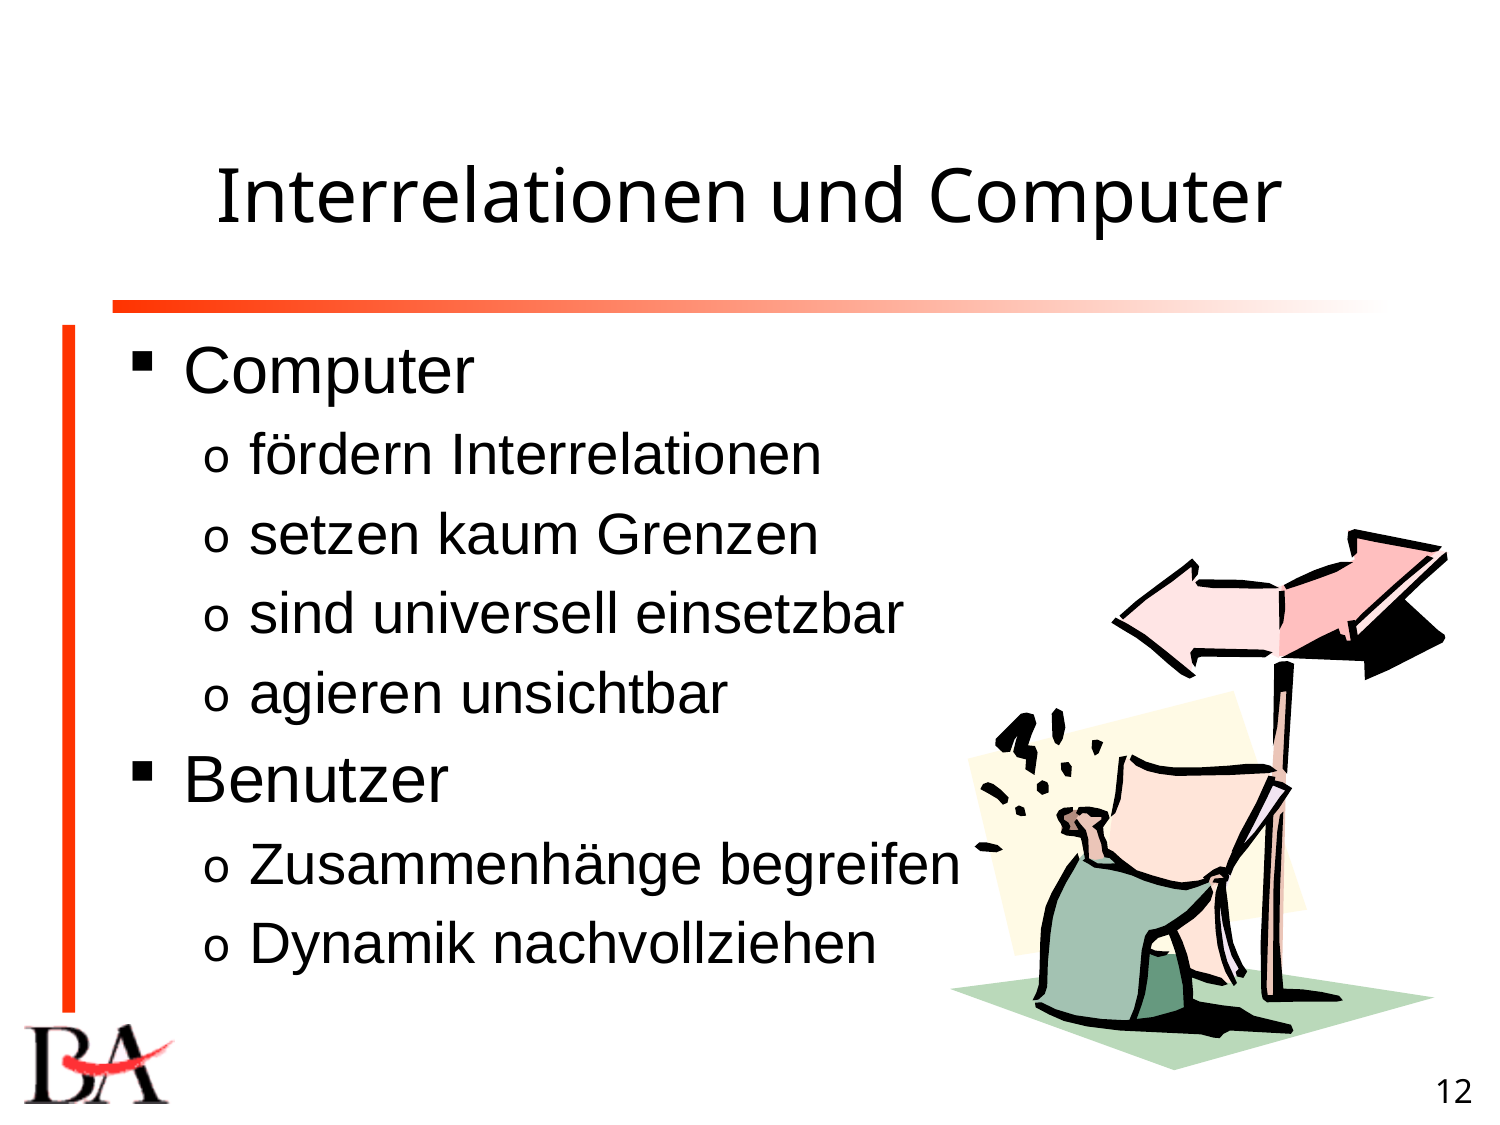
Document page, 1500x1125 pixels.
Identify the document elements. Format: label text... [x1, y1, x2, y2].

picture [950, 525, 1454, 1075]
title Interrelationen und Computer [112, 99, 1388, 288]
picture [24, 1024, 175, 1104]
list Computer fördern Interrelationen setzen kaum Grenzen sind universell einsetzbar agieren unsichtbar Benutzer Zusammenhänge begreifen Dynamik nachvollziehen [112, 324, 1388, 1051]
